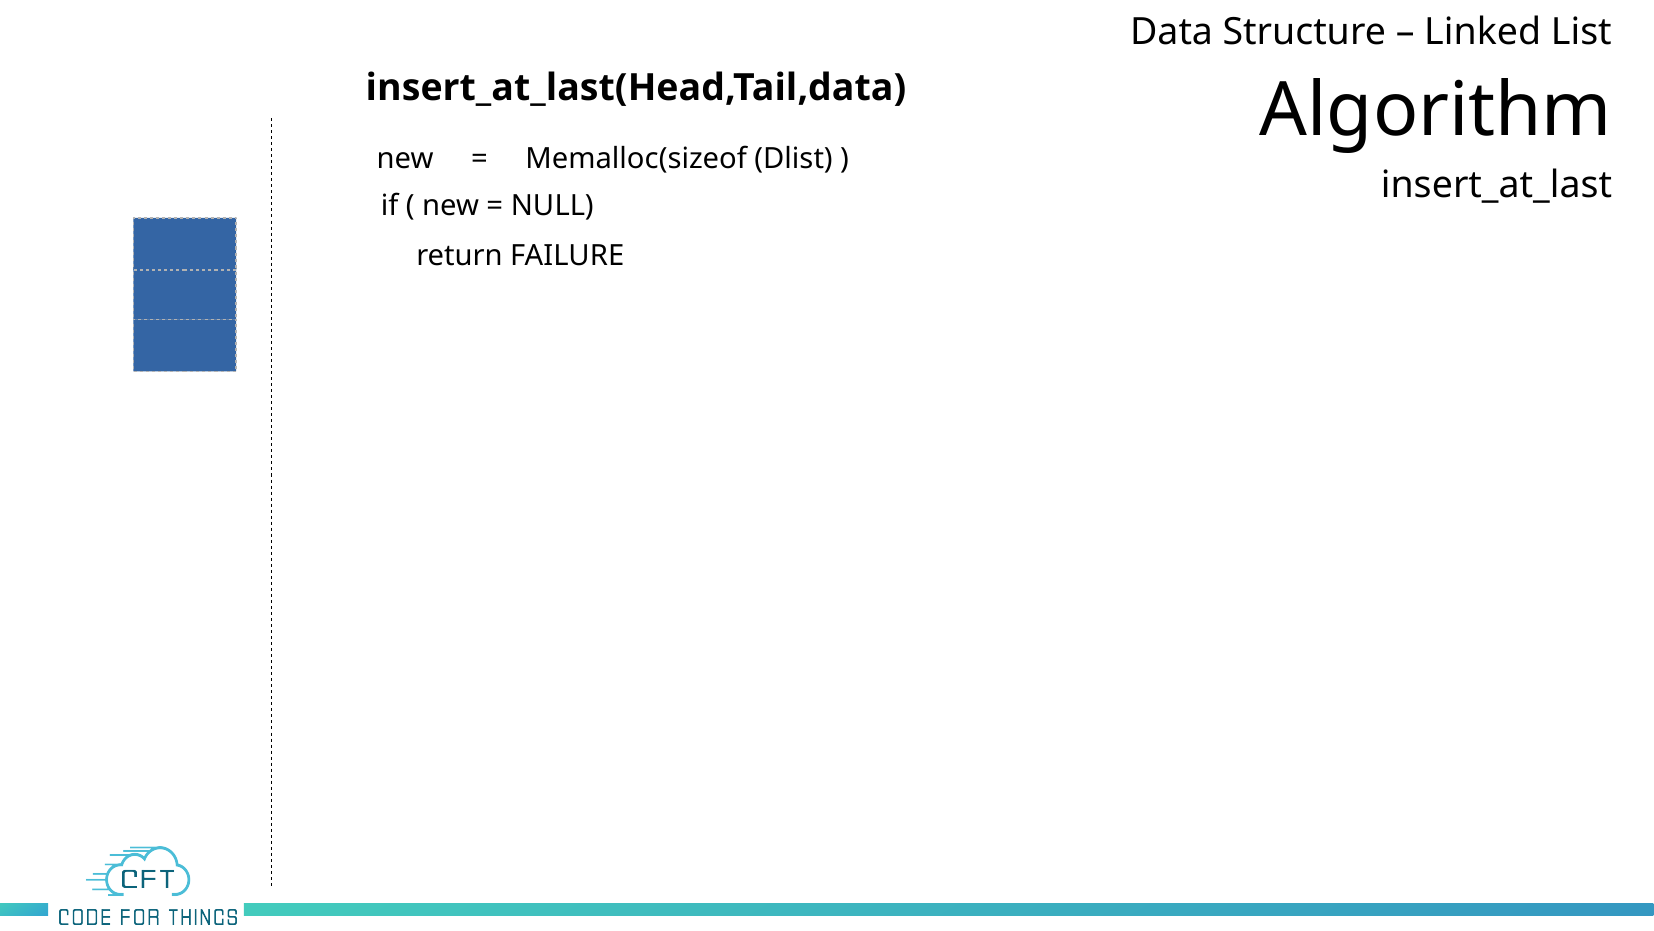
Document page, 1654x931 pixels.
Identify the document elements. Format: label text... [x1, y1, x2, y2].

text_box new = Memalloc(sizeof (Dlist) ) [354, 129, 1099, 189]
text_box insert_at_last(Head,Tail,data) [350, 53, 1063, 119]
text_box return FAILURE [401, 227, 686, 284]
title Data Structure – Linked List Algorithm insert_at_last [1093, 0, 1613, 216]
text_box if ( new = NULL) [366, 177, 689, 232]
text_box [133, 217, 237, 372]
picture [59, 846, 237, 925]
